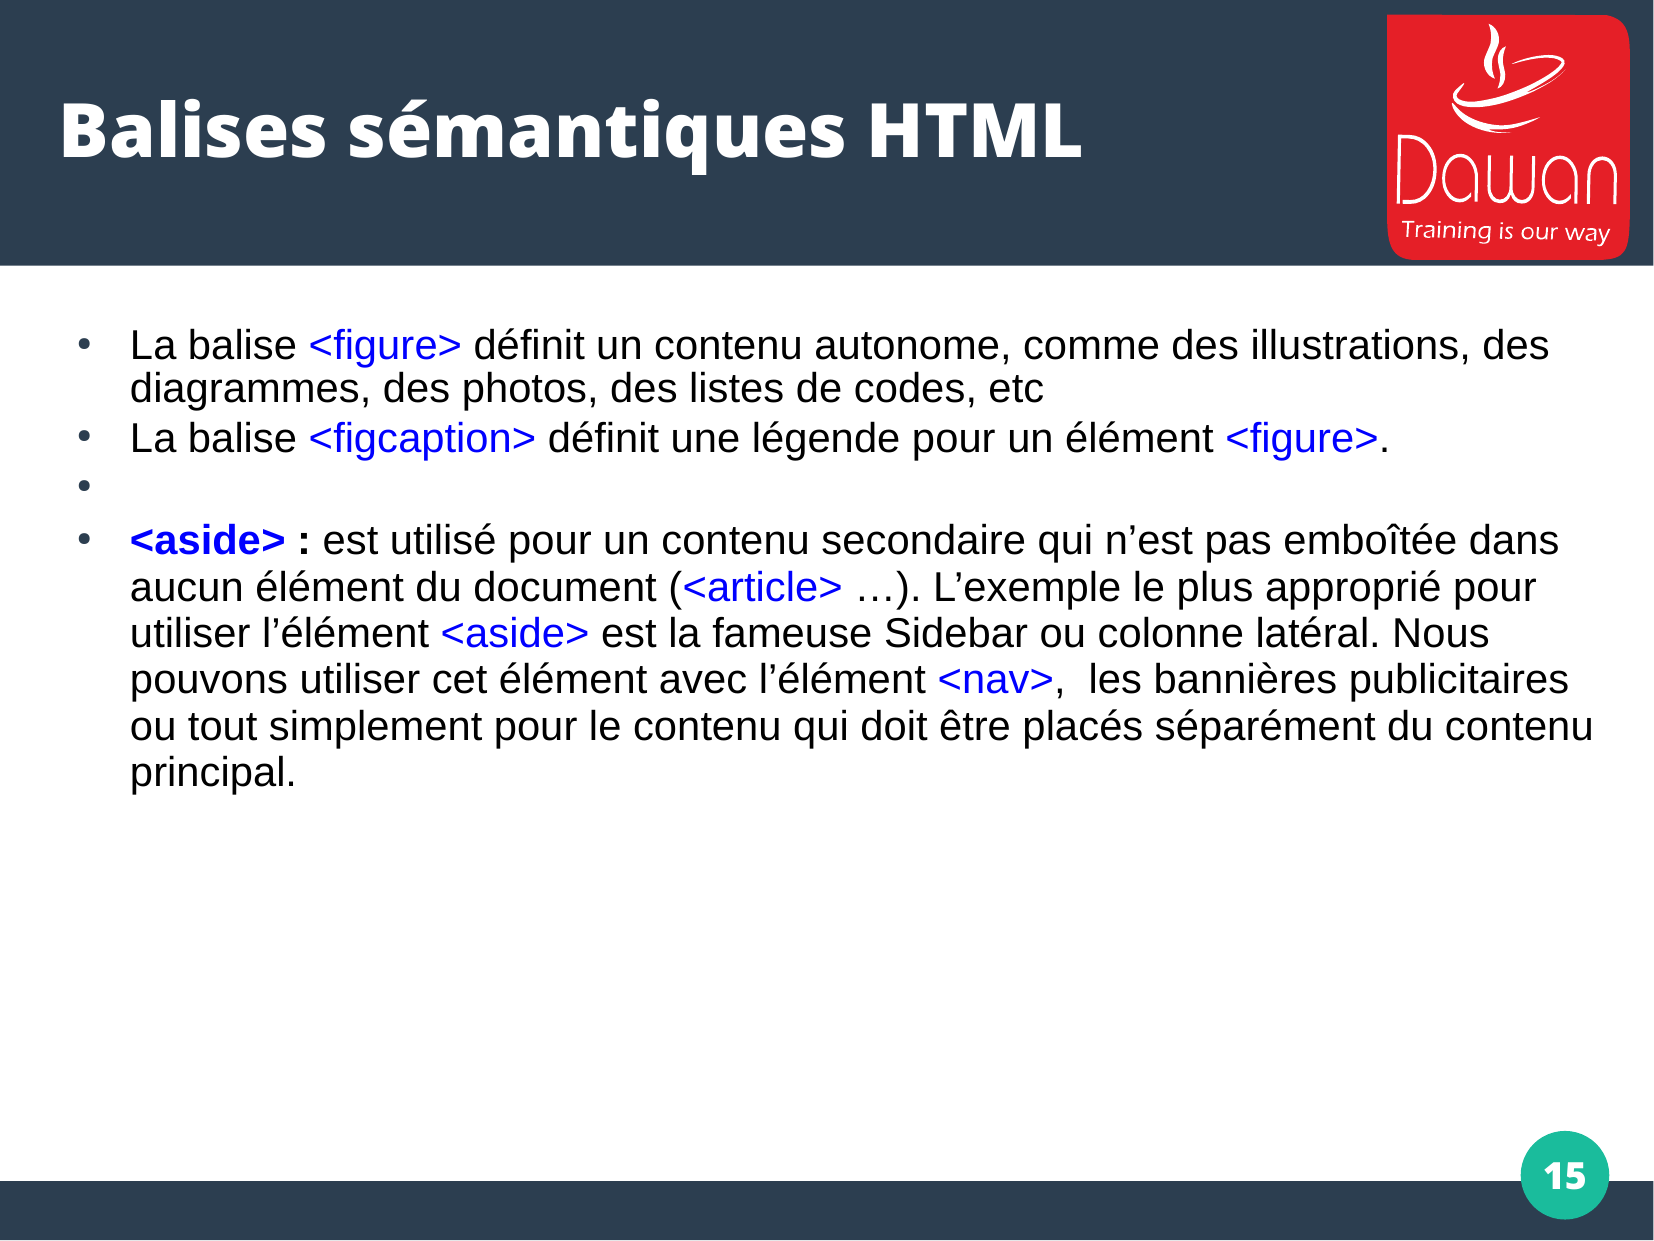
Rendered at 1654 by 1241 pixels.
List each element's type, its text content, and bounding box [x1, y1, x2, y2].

picture [1387, 14, 1630, 260]
list La balise <figure> définit un contenu autonome, comme des illustrations, des diagrammes, des photos, des listes de codes, etc La balise <figcaption> définit une légende pour un élément <figure>. <aside> : est utilisé pour un contenu secondaire qui n’est pas emboîtée dans aucun élément du document (<article> …). L’exemple le plus approprié pour utiliser l’élément <aside> est la fameuse Sidebar ou colonne latéral. Nous pouvons utiliser cet élément avec l’élément <nav>, les bannières publicitaires ou tout simplement pour le contenu qui doit être placés séparément du contenu principal. [59, 324, 1595, 1152]
title Balises sémantiques HTML [59, 49, 1387, 207]
